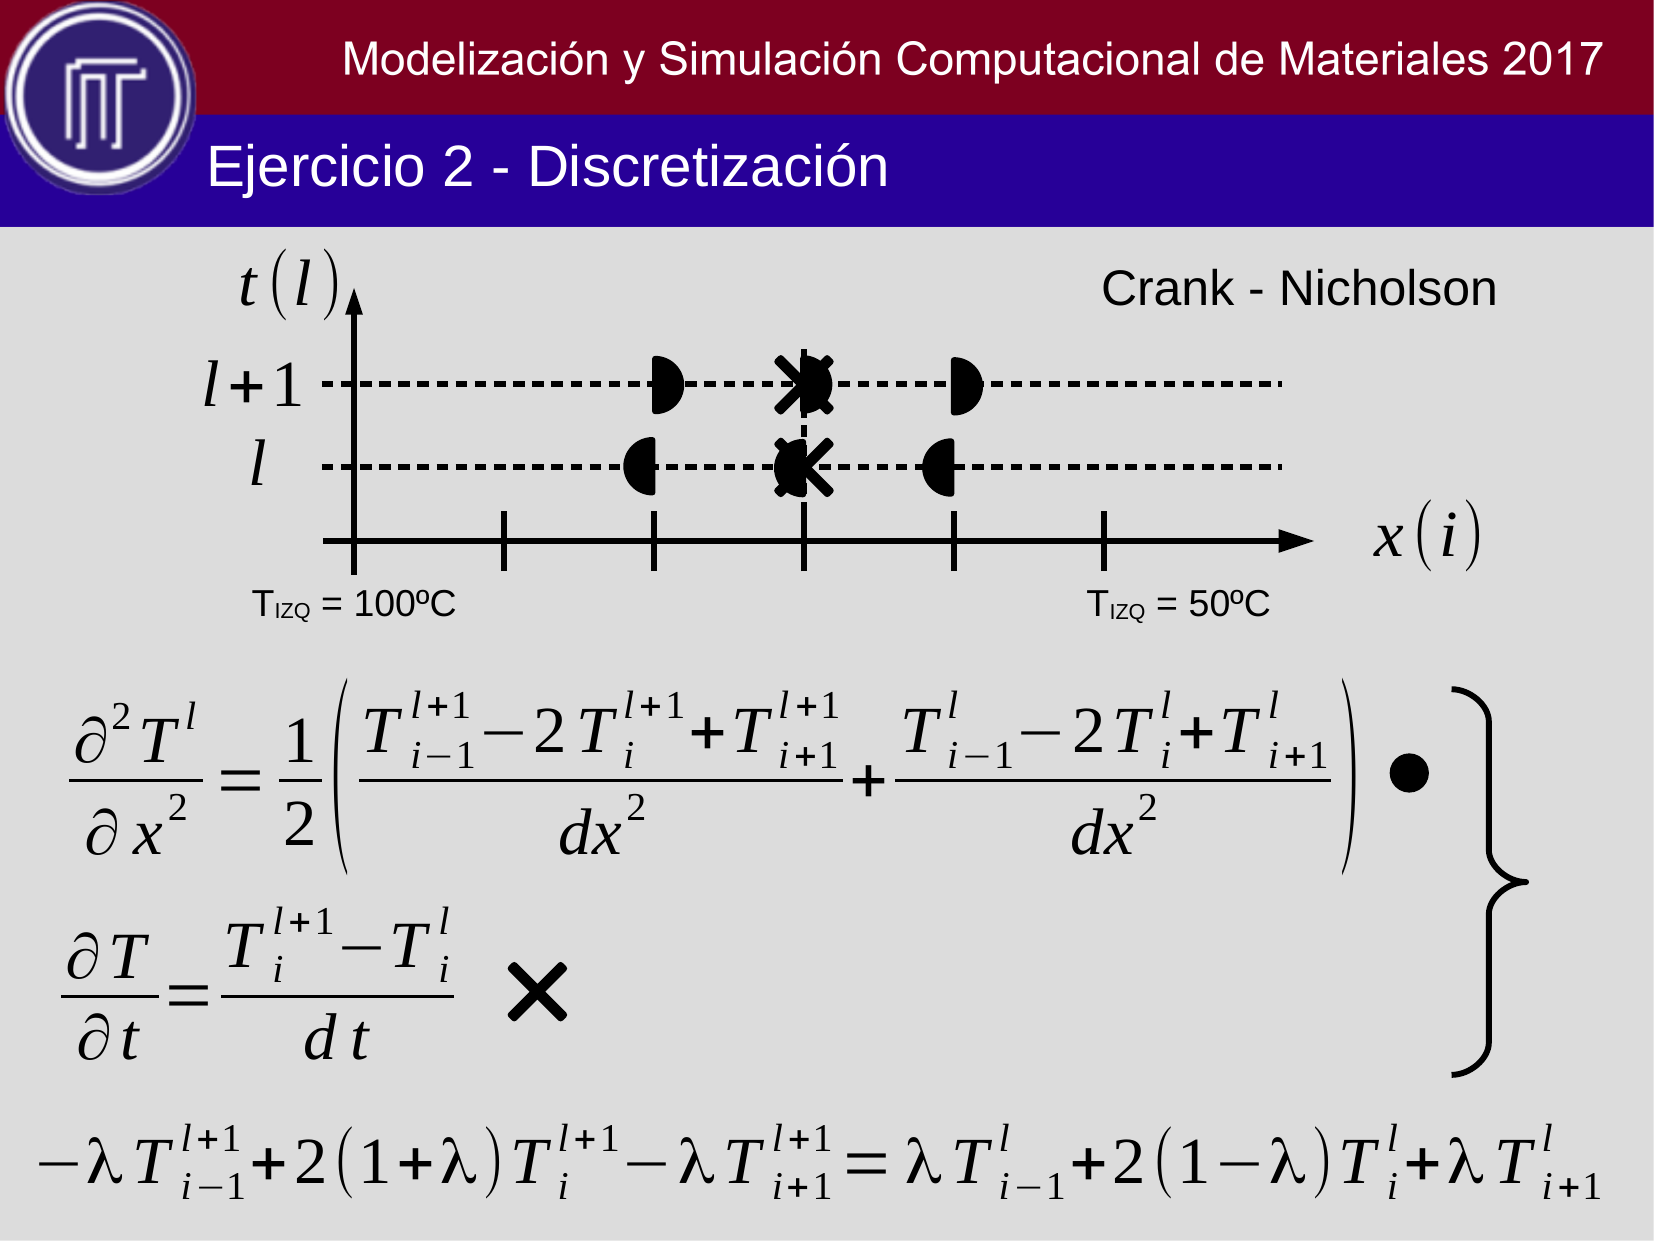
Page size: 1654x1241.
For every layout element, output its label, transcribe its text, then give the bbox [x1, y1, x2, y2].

chart [51, 899, 465, 1075]
text_box [626, 440, 653, 493]
chart [242, 426, 279, 500]
chart [232, 245, 349, 325]
text_box [1392, 756, 1426, 790]
chart [1364, 496, 1492, 576]
text_box [510, 964, 565, 1019]
text_box [777, 358, 831, 412]
text_box TIZQ = 50ºC [1071, 575, 1287, 645]
text_box [655, 358, 682, 412]
text_box [925, 441, 952, 494]
text_box Ejercicio 2 - Discretización [191, 126, 1392, 207]
text_box Crank - Nicholson [1083, 249, 1532, 327]
chart [59, 674, 1367, 879]
text_box [953, 360, 981, 413]
text_box [776, 440, 831, 495]
chart [195, 347, 311, 421]
picture [0, 0, 1654, 1241]
chart [25, 1115, 1609, 1209]
text_box TIZQ = 100ºC [236, 574, 473, 644]
